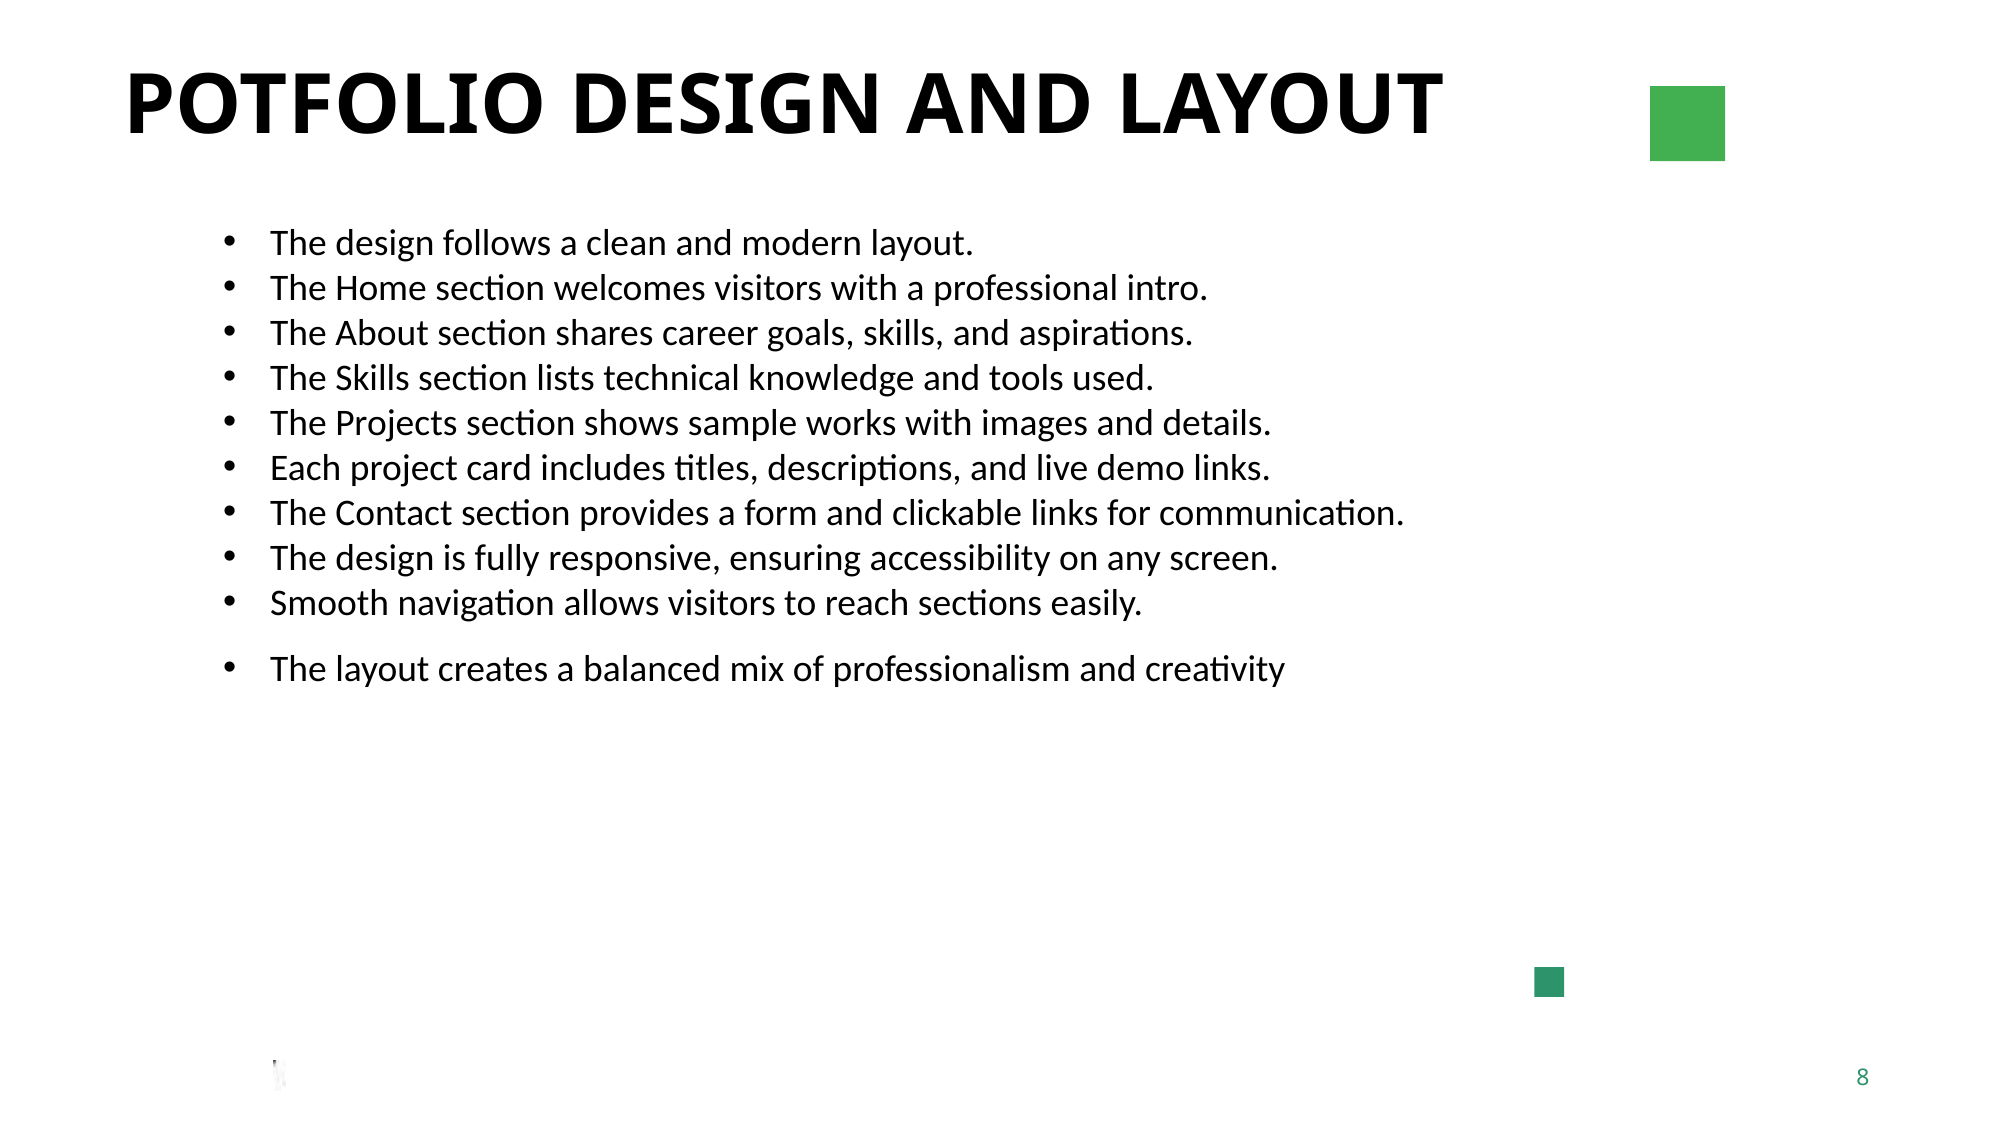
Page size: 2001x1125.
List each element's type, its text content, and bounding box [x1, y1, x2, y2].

picture [273, 1060, 286, 1091]
text_box [1534, 967, 1565, 997]
text_box [1650, 86, 1726, 162]
text_box The design follows a clean and modern layout. The Home section welcomes visitors with a professional intro. The About section shares career goals, skills, and aspirations. The Skills section lists technical knowledge and tools used. The Projects section shows sample works with images and details. Each project card includes titles, descriptions, and live demo links. The Contact section provides a form and clickable links for communication. The design is fully responsive, ensuring accessibility on any screen. Smooth navigation allows visitors to reach sections easily. [208, 210, 1437, 635]
text_box The layout creates a balanced mix of professionalism and creativity [208, 636, 1552, 698]
text_box POTFOLIO DESIGN AND LAYOUT [121, 47, 1565, 151]
text_box 8 [1849, 1061, 1888, 1094]
